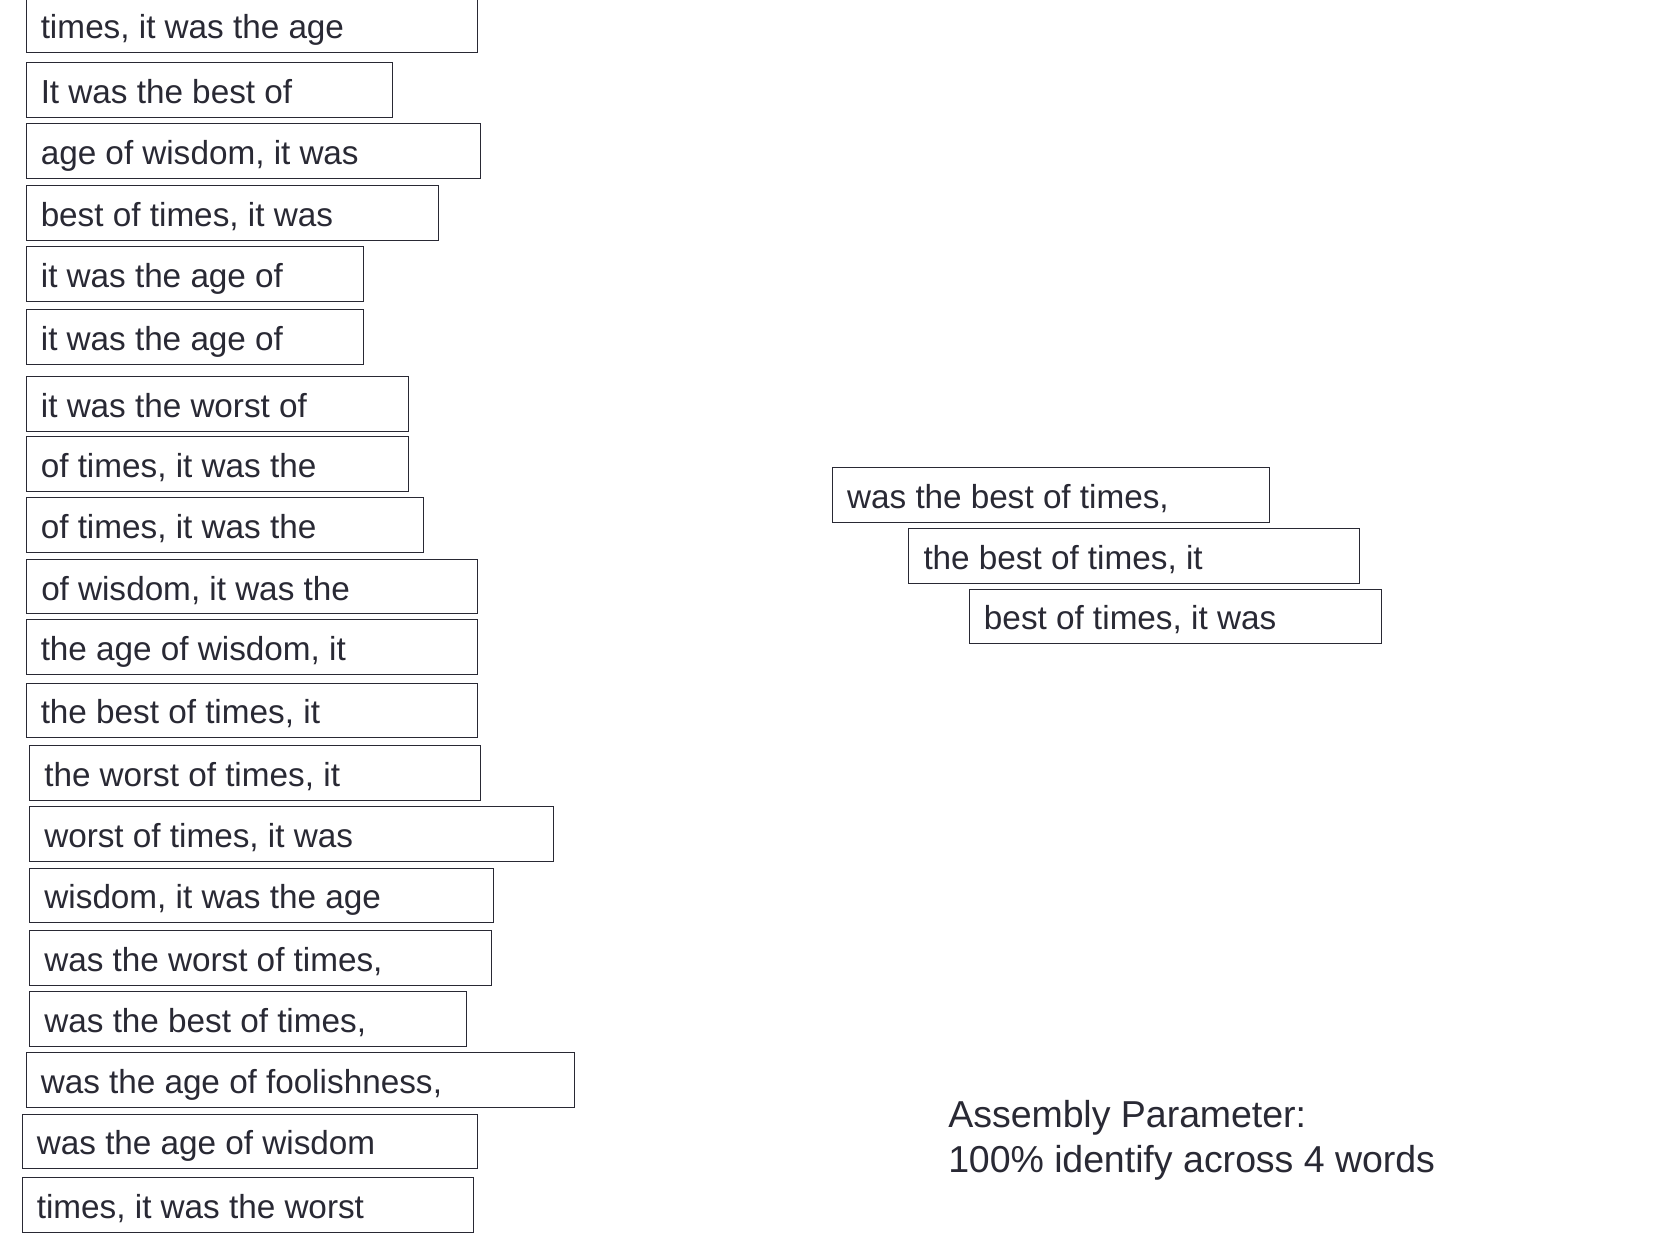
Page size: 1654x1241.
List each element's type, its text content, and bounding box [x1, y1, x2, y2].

text_box was the age of wisdom [22, 1114, 478, 1169]
text_box was the best of times, [832, 467, 1270, 523]
text_box was the age of foolishness, [26, 1052, 575, 1108]
text_box was the best of times, [29, 991, 467, 1047]
text_box the age of wisdom, it [26, 619, 478, 675]
text_box of times, it was the [26, 436, 409, 492]
text_box times, it was the age [26, 0, 478, 53]
text_box it was the age of [26, 309, 364, 365]
text_box Assembly Parameter: 100% identify across 4 words [933, 1082, 1590, 1188]
text_box the best of times, it [908, 528, 1360, 584]
text_box age of wisdom, it was [26, 123, 481, 179]
text_box it was the worst of [26, 376, 409, 432]
text_box of times, it was the [26, 497, 424, 553]
text_box of wisdom, it was the [26, 559, 478, 614]
text_box best of times, it was [969, 589, 1382, 644]
text_box best of times, it was [26, 185, 439, 241]
text_box the worst of times, it [29, 745, 481, 801]
text_box the best of times, it [26, 683, 478, 738]
text_box wisdom, it was the age [29, 868, 494, 923]
text_box was the worst of times, [29, 930, 492, 986]
text_box times, it was the worst [22, 1177, 474, 1233]
text_box it was the age of [26, 246, 364, 302]
text_box worst of times, it was [29, 806, 554, 862]
text_box It was the best of [26, 62, 393, 118]
